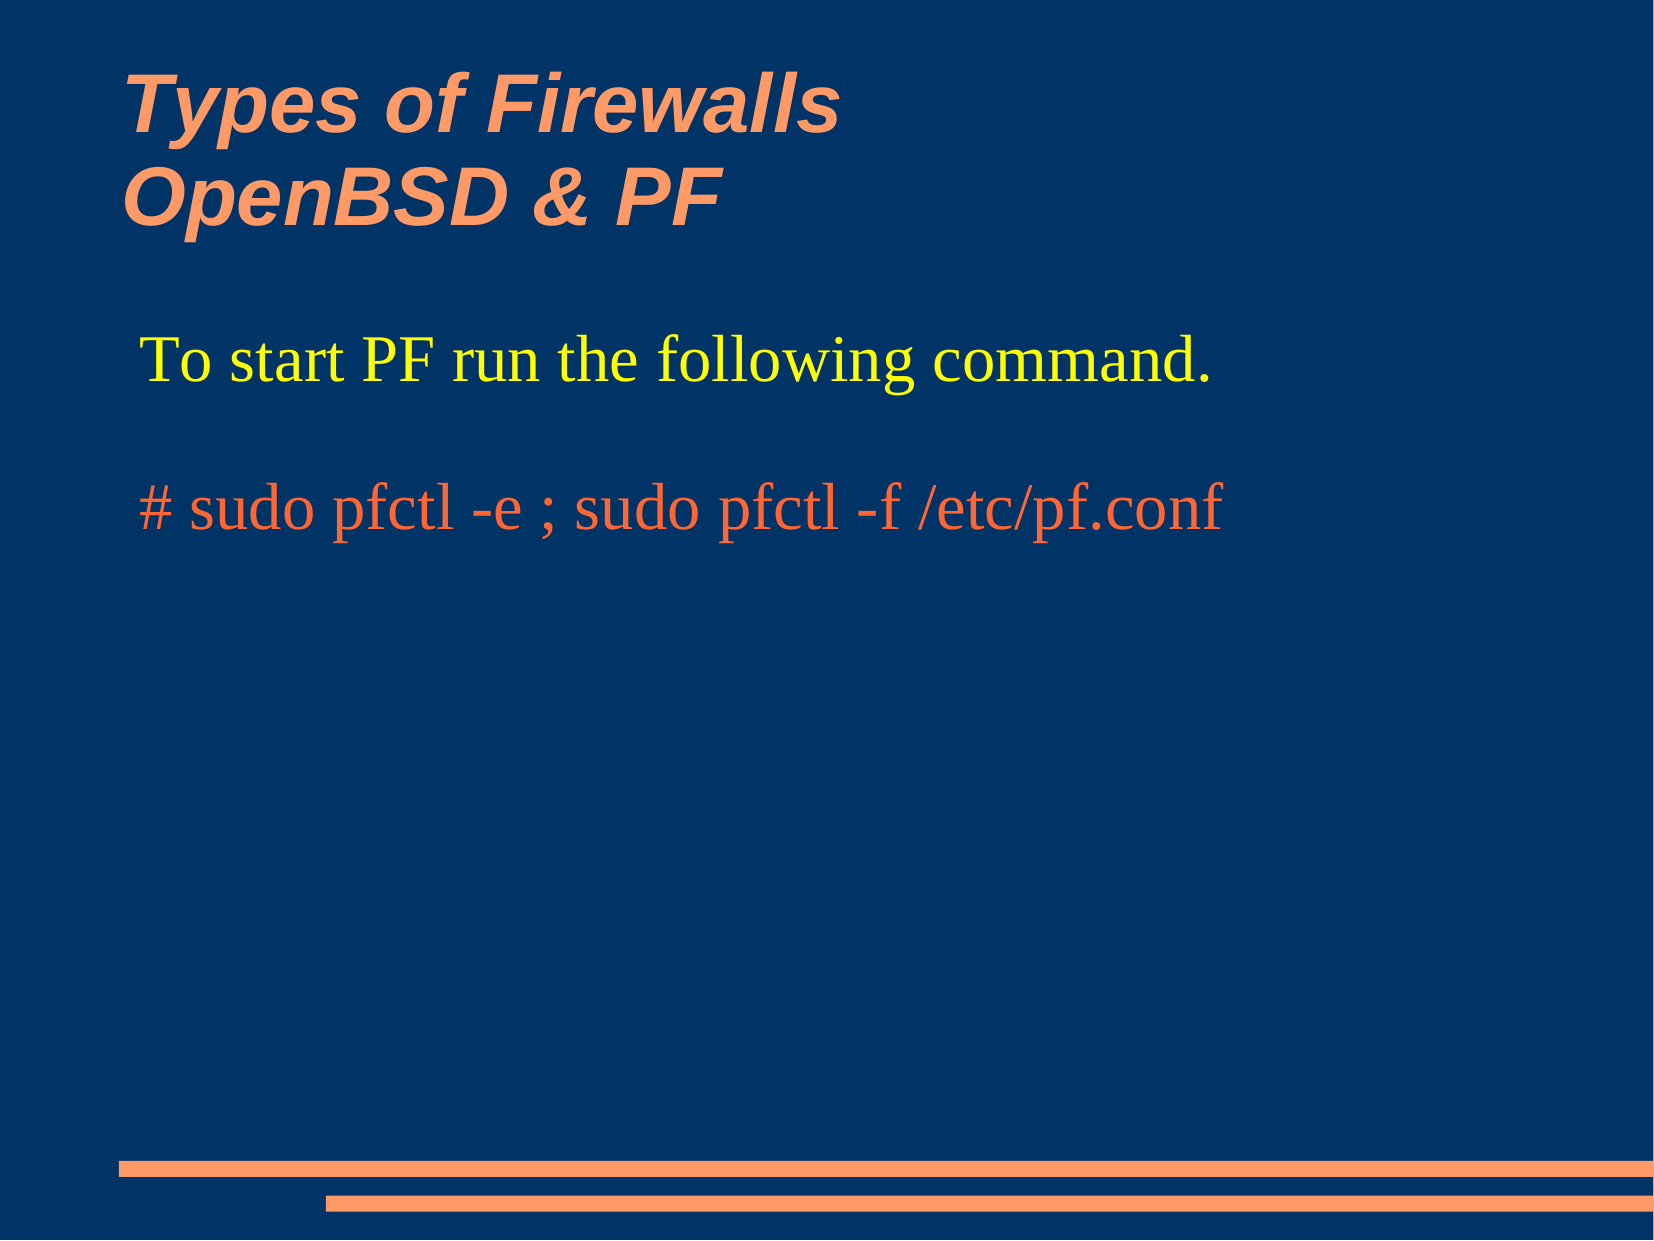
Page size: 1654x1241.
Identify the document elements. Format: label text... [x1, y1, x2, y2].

title Types of Firewalls OpenBSD & PF [121, 46, 1534, 254]
list To start PF run the following command. # sudo pfctl -e ; sudo pfctl -f /etc/pf.conf [121, 322, 1561, 1133]
